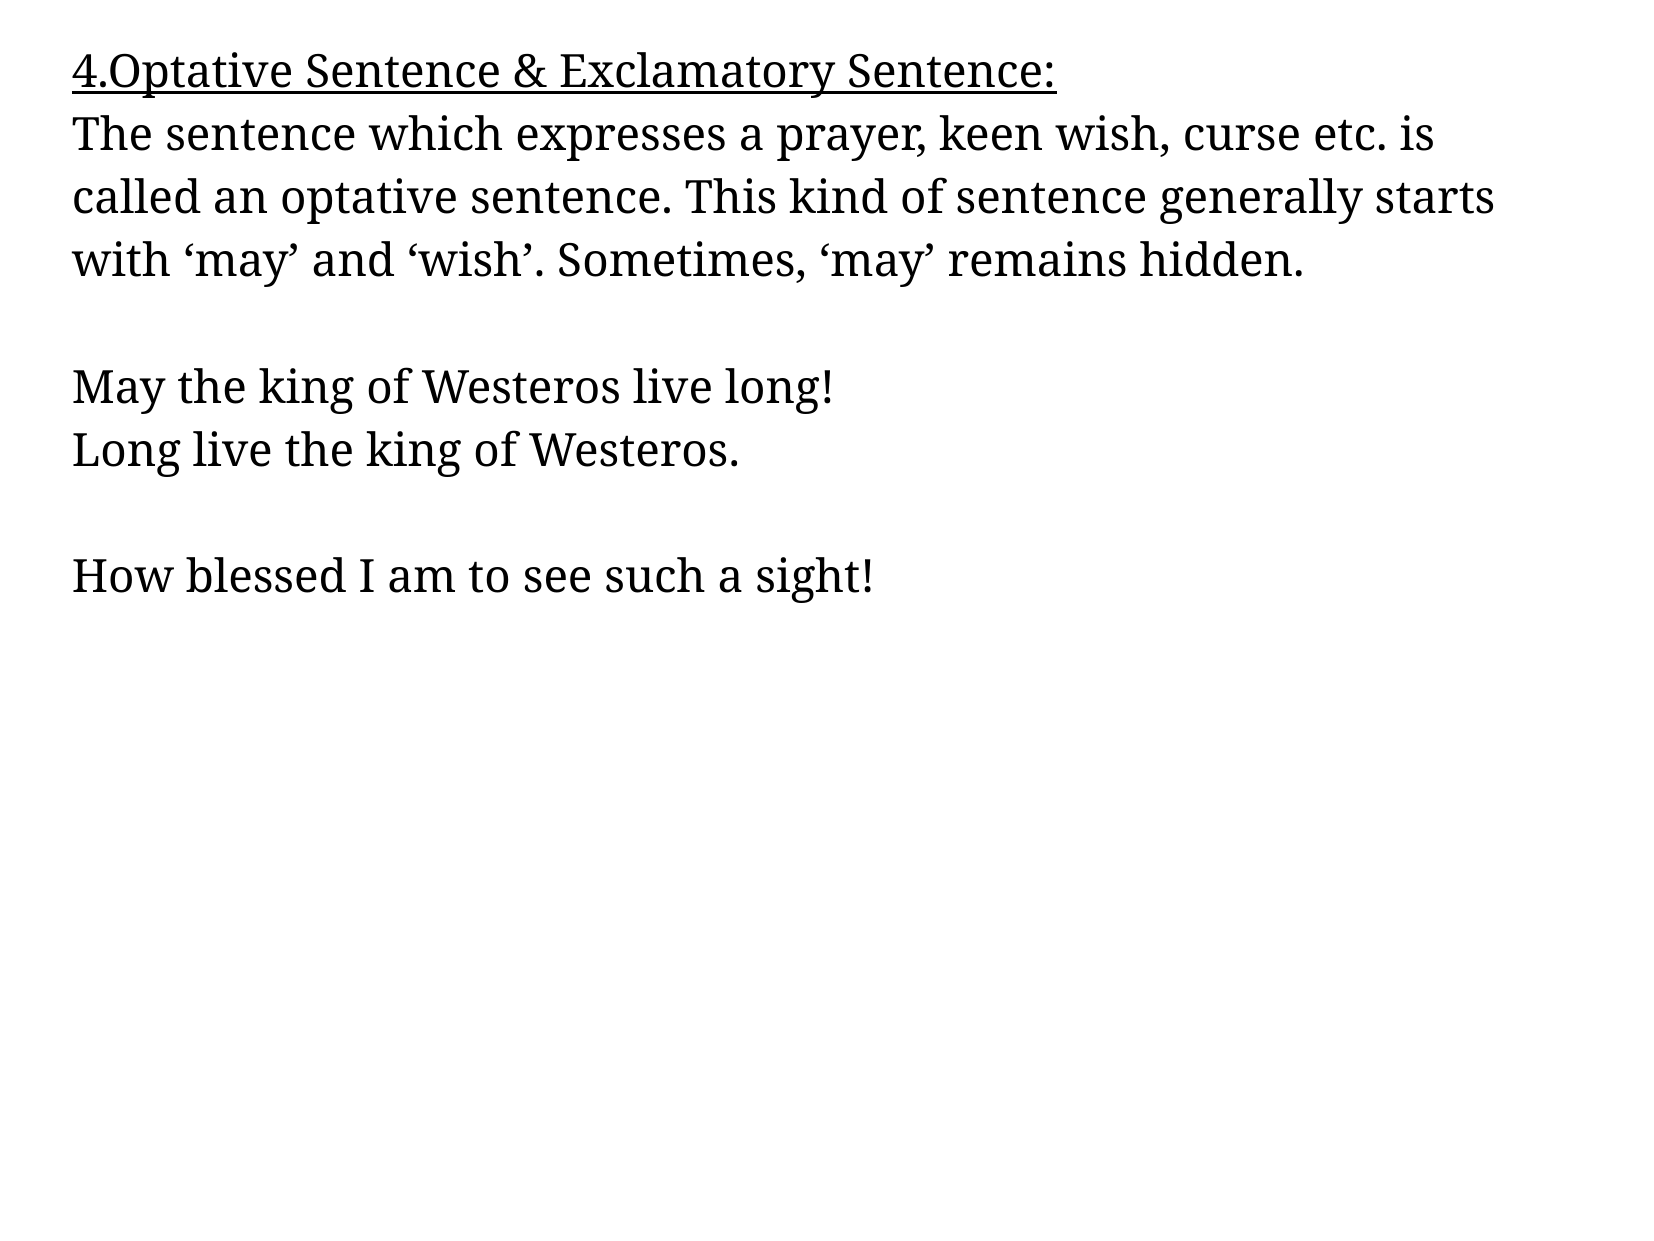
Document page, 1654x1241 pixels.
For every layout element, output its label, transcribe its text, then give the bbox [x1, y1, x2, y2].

text_box 4.Optative Sentence & Exclamatory Sentence: The sentence which expresses a prayer, keen wish, curse etc. is called an optative sentence. This kind of sentence generally starts with ‘may’ and ‘wish’. Sometimes, ‘may’ remains hidden. May the king of Westeros live long! Long live the king of Westeros. How blessed I am to see such a sight! [71, 31, 1560, 1140]
